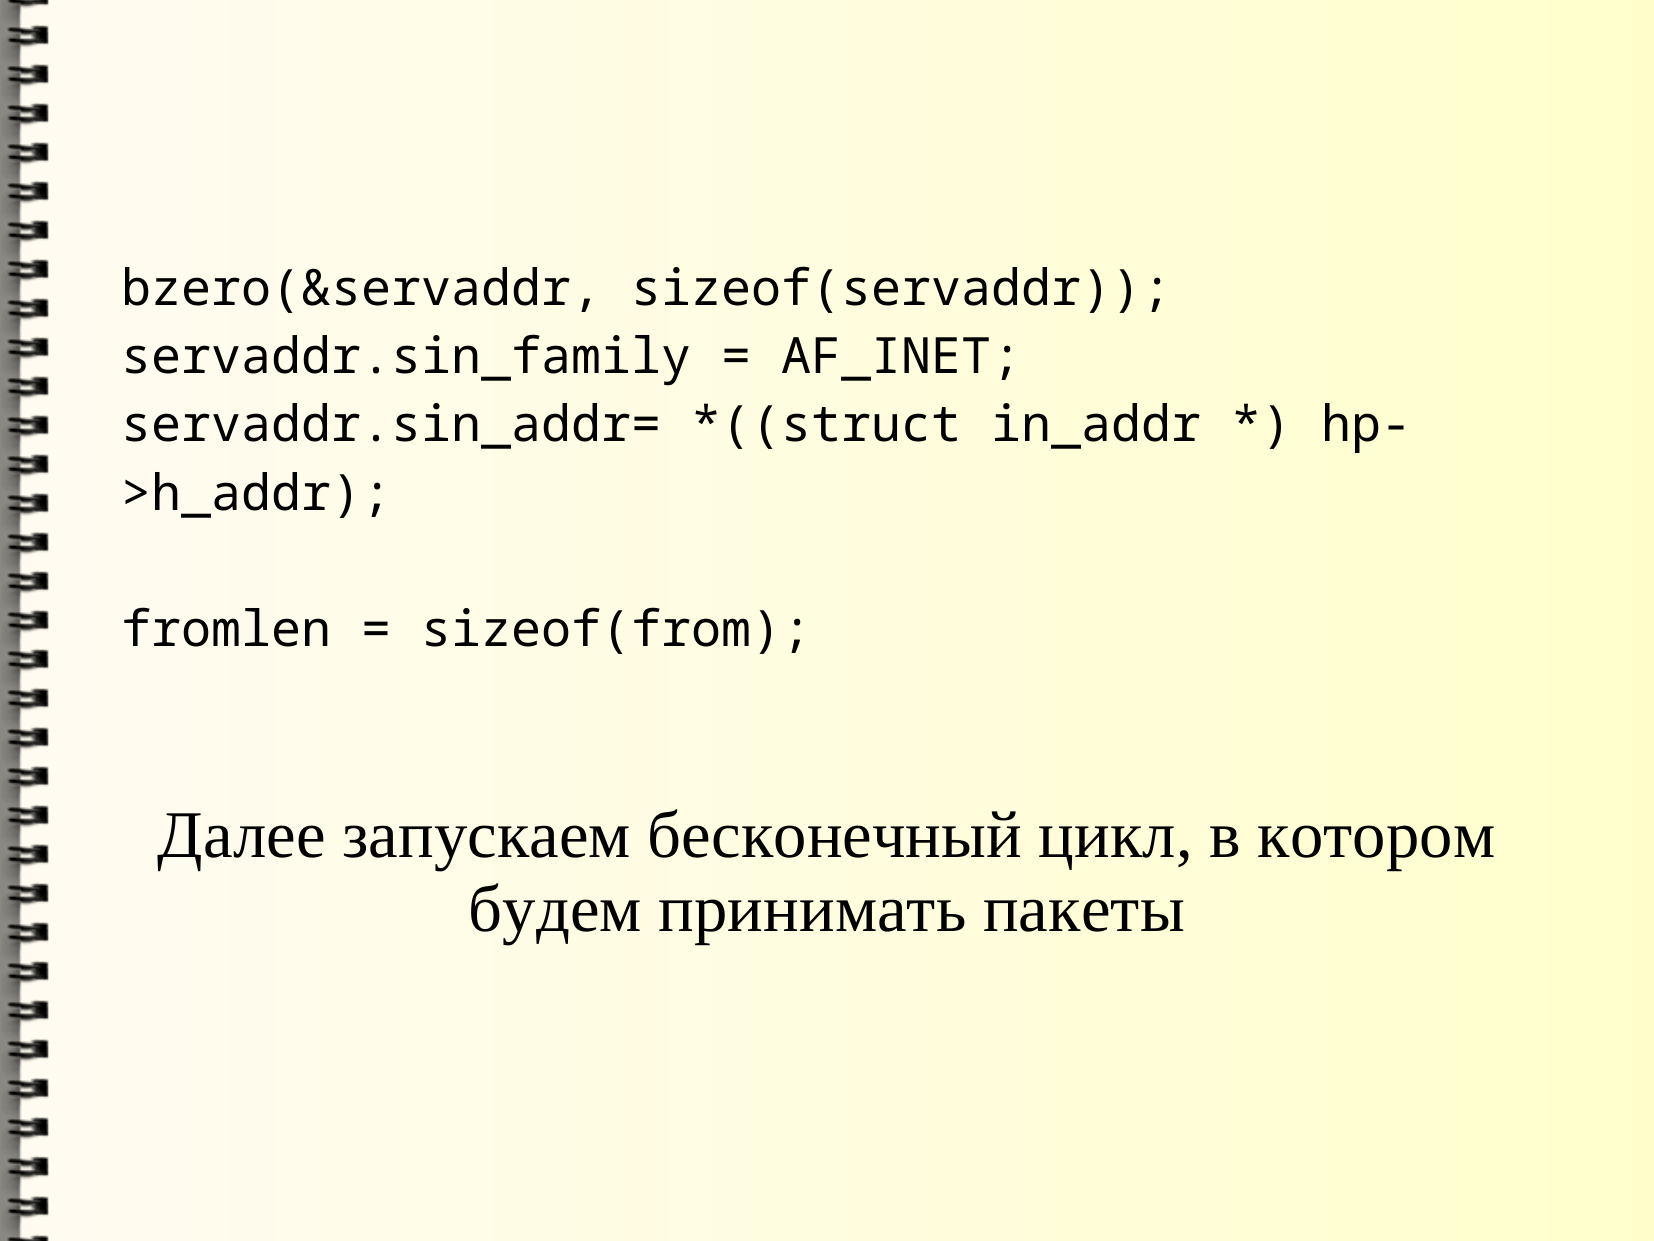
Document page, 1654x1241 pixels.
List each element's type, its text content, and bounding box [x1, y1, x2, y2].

picture [0, 0, 1654, 1241]
subtitle bzero(&servaddr, sizeof(servaddr)); servaddr.sin_family = AF_INET; servaddr.sin_addr= *((struct in_addr *) hp->h_addr); fromlen = sizeof(from); Далее запускаем бесконечный цикл, в котором будем принимать пакеты [121, 110, 1534, 1156]
